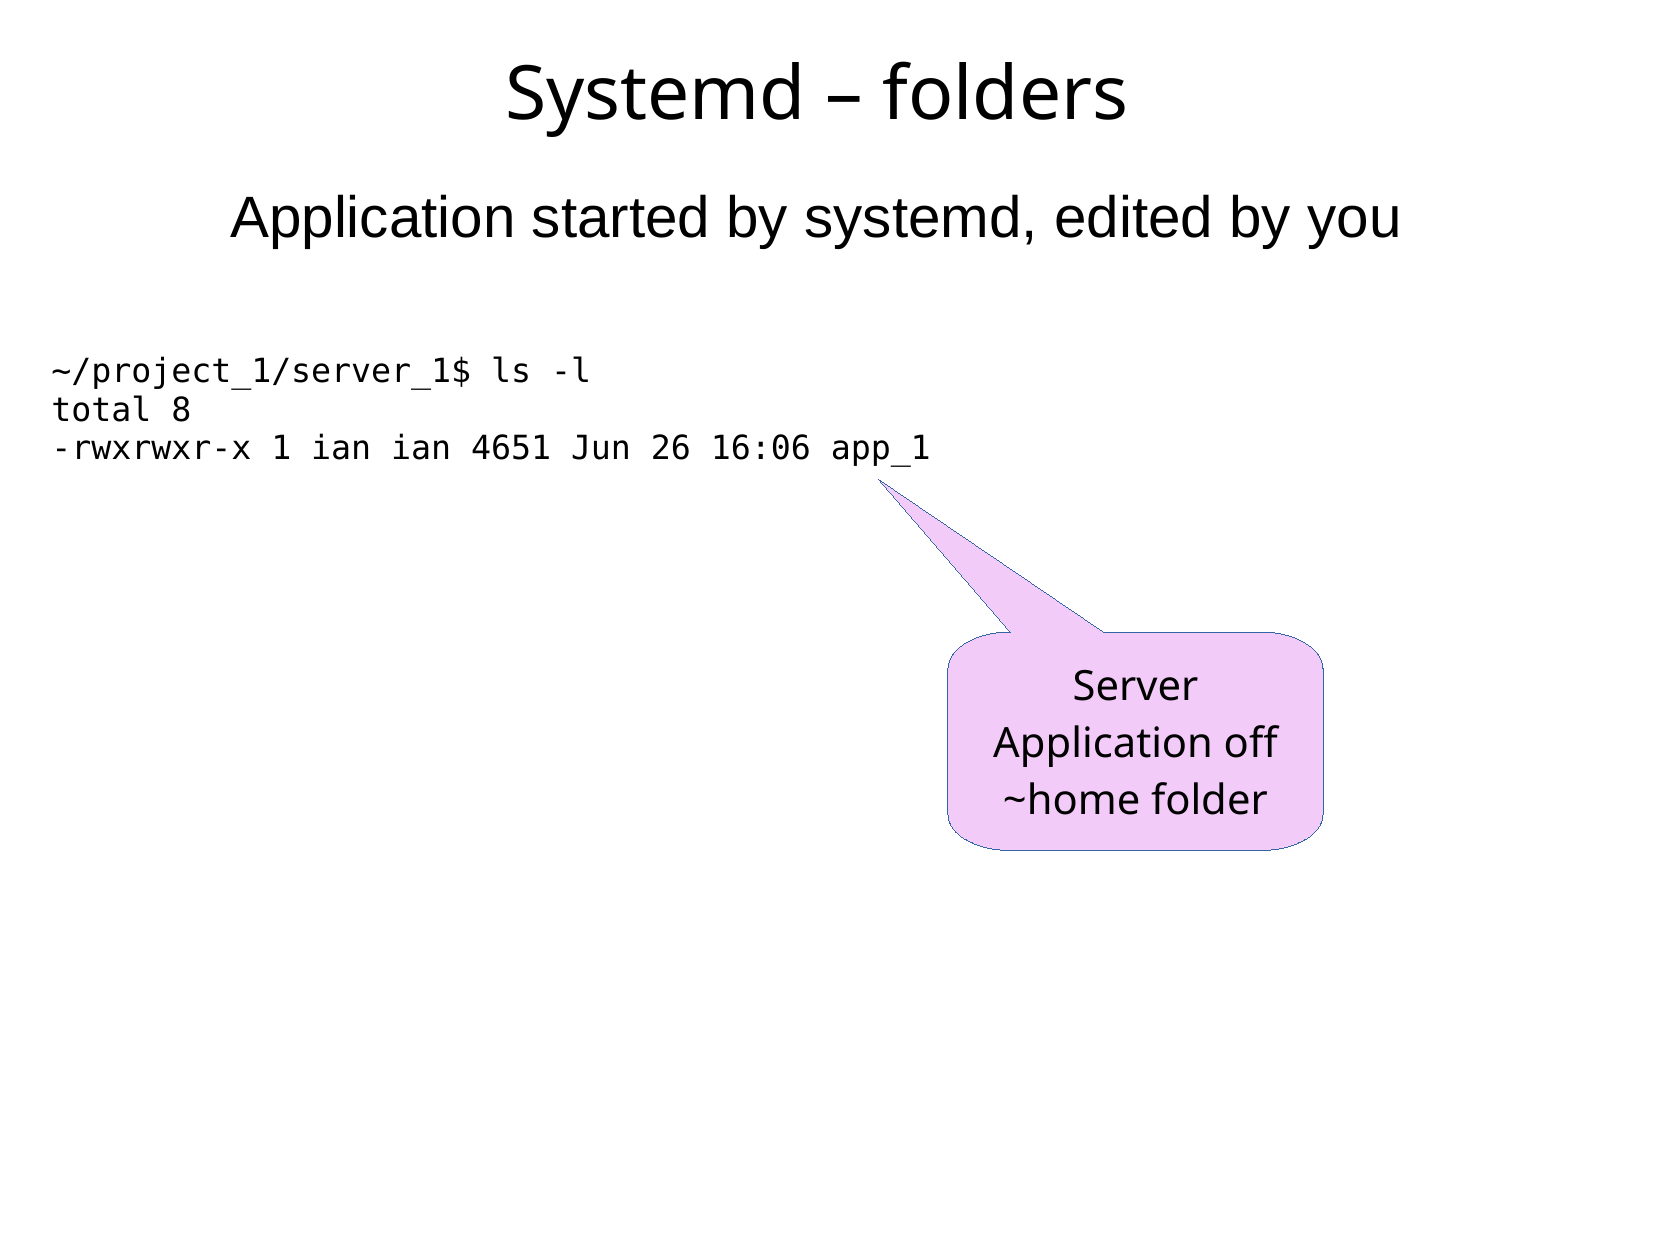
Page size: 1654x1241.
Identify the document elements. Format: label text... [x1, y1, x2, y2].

text_box ~/project_1/server_1$ ls -l total 8 -rwxrwxr-x 1 ian ian 4651 Jun 26 16:06 app_1 [36, 344, 1654, 1100]
text_box Application started by systemd, edited by you [72, 165, 1561, 270]
title Systemd – folders [82, 48, 1571, 132]
text_box Server Application off ~home folder [878, 479, 1324, 851]
